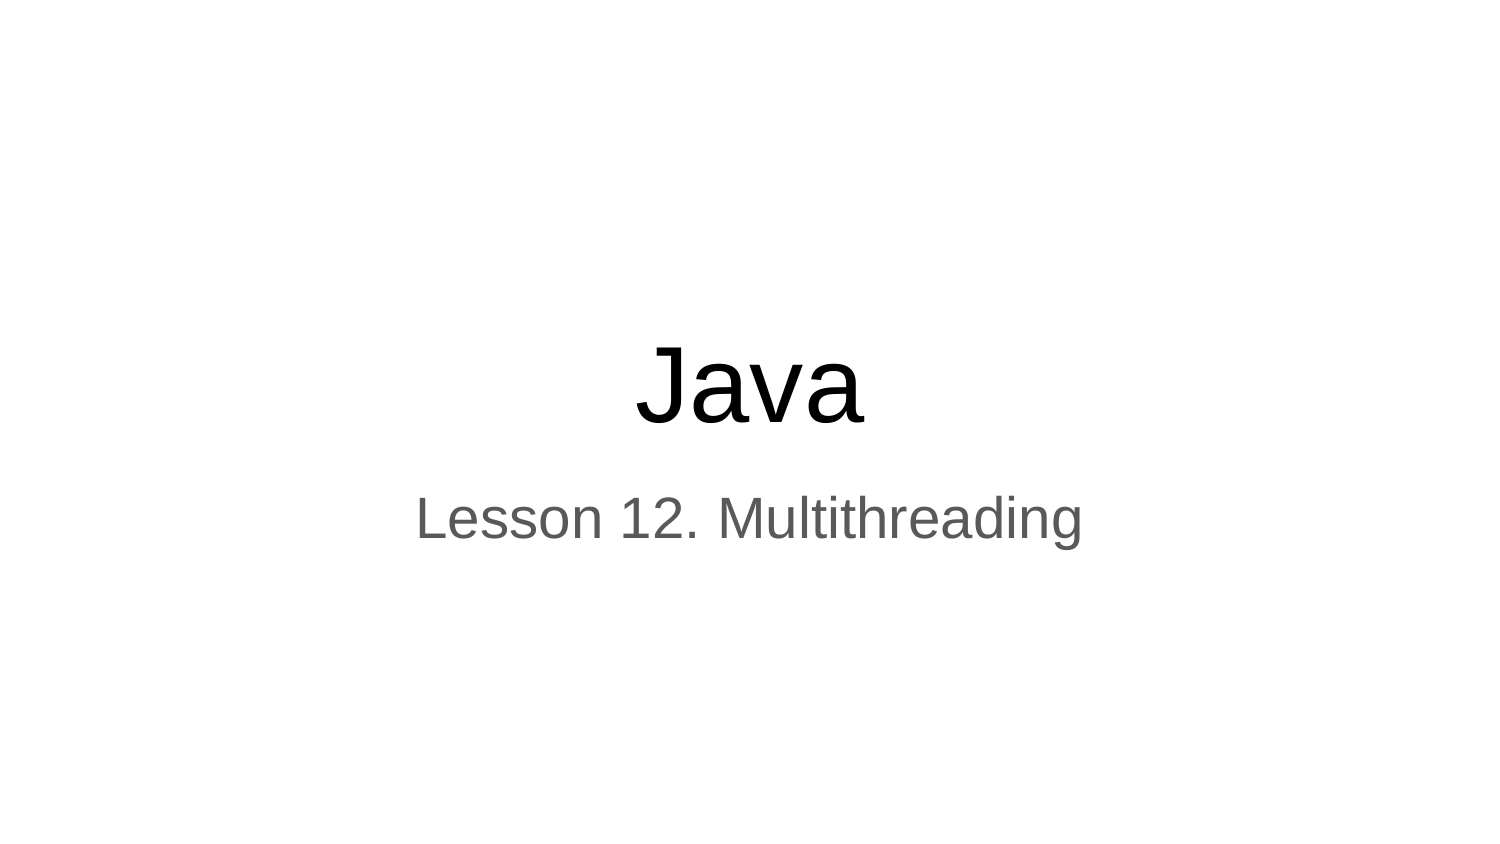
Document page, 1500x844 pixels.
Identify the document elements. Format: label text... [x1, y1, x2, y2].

subtitle Lesson 12. Multithreading [51, 464, 1449, 595]
title Java [51, 122, 1449, 459]
